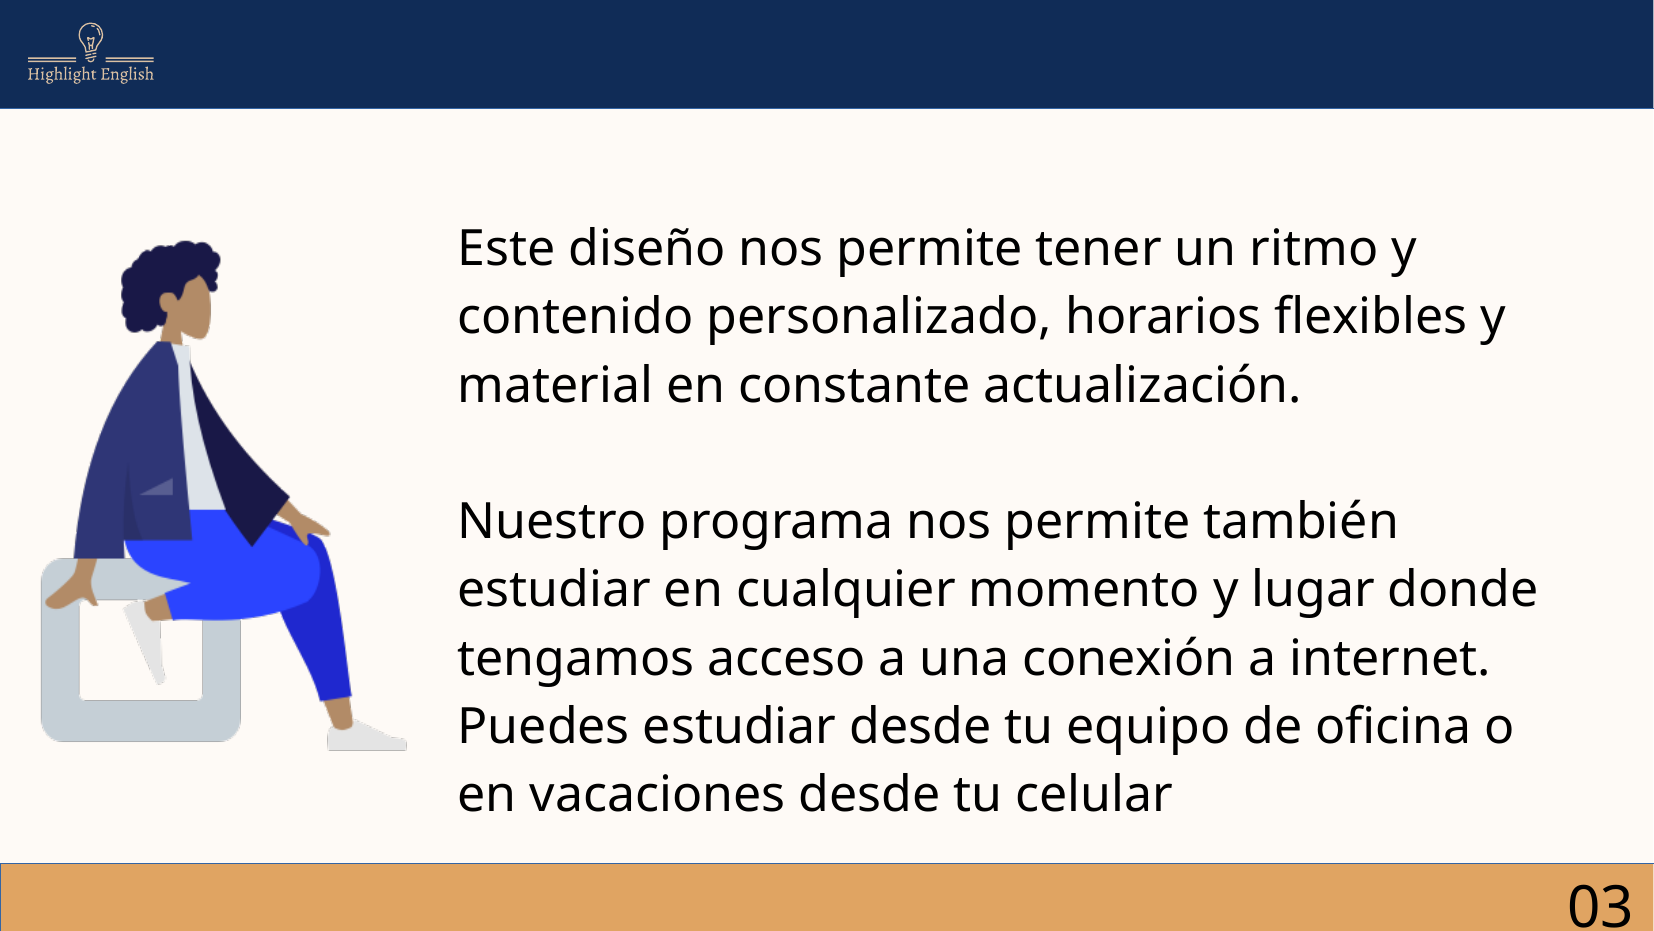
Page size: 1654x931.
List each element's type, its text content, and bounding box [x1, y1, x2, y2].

text_box 03 [1552, 858, 1650, 931]
text_box Este diseño nos permite tener un ritmo y contenido personalizado, horarios flexibles y material en constante actualización. Nuestro programa nos permite también estudiar en cualquier momento y lugar donde tengamos acceso a una conexión a internet. Puedes estudiar desde tu equipo de oficina o en vacaciones desde tu celular [442, 125, 1591, 734]
text_box [0, 863, 1552, 931]
picture [0, 185, 431, 777]
picture [0, 10, 186, 87]
text_box [0, 0, 1654, 109]
text_box [1650, 863, 1654, 931]
